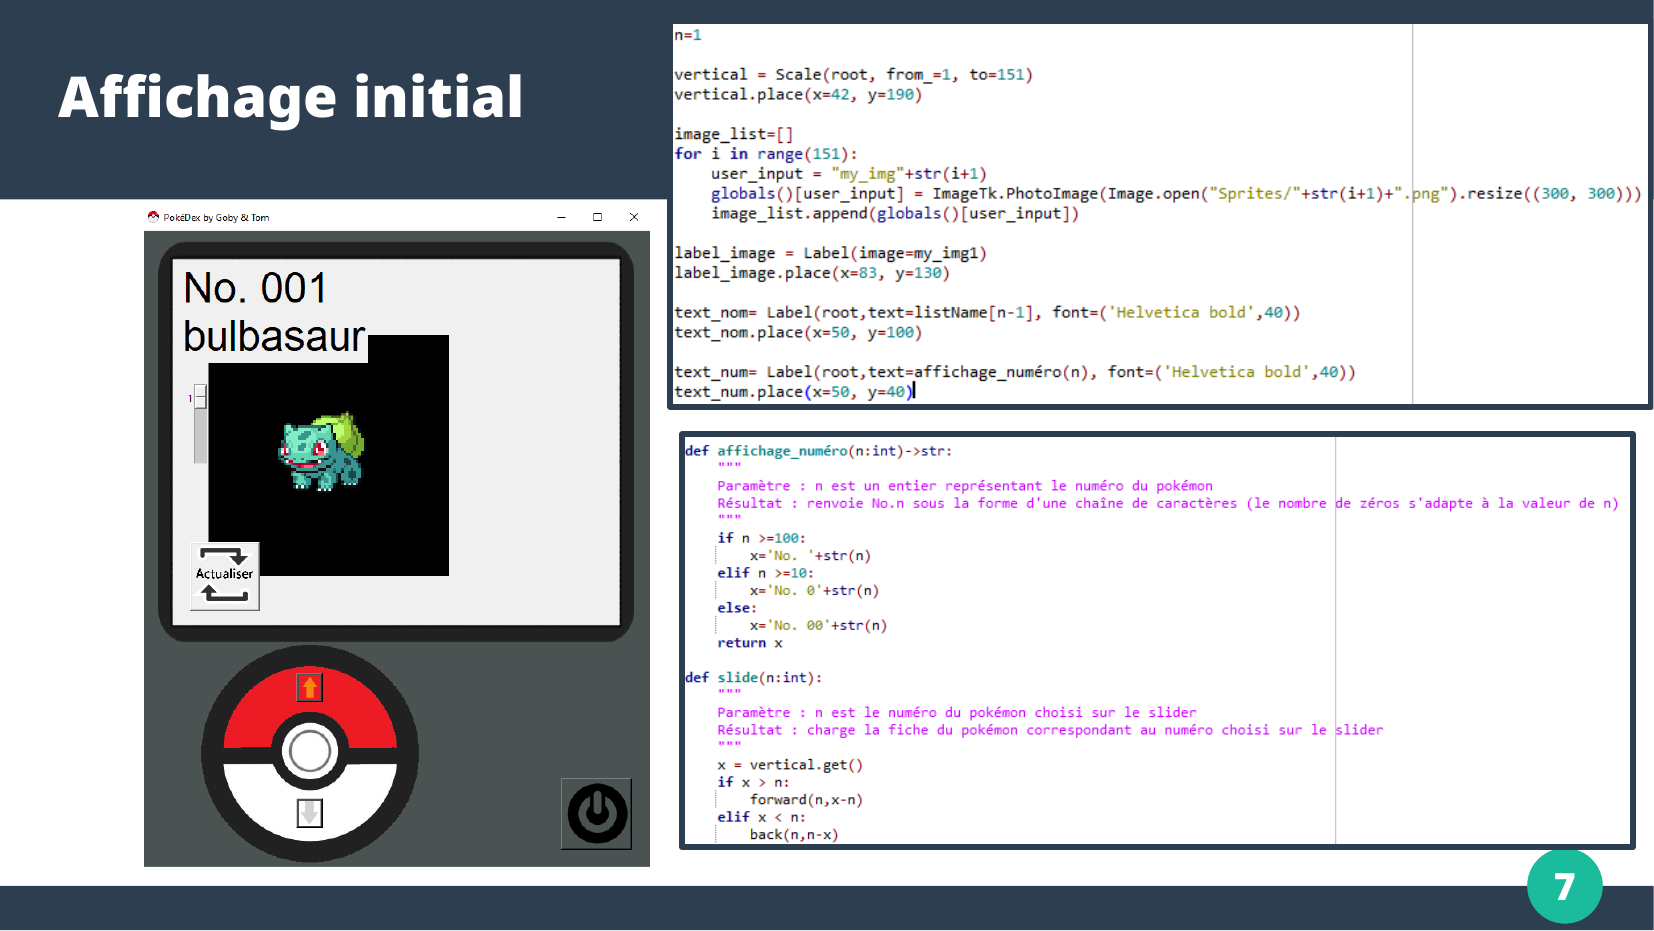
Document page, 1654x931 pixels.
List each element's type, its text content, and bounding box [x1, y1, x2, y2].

picture [673, 23, 1648, 405]
title Affichage initial [59, 37, 667, 155]
picture [685, 437, 1630, 845]
picture [144, 206, 650, 867]
